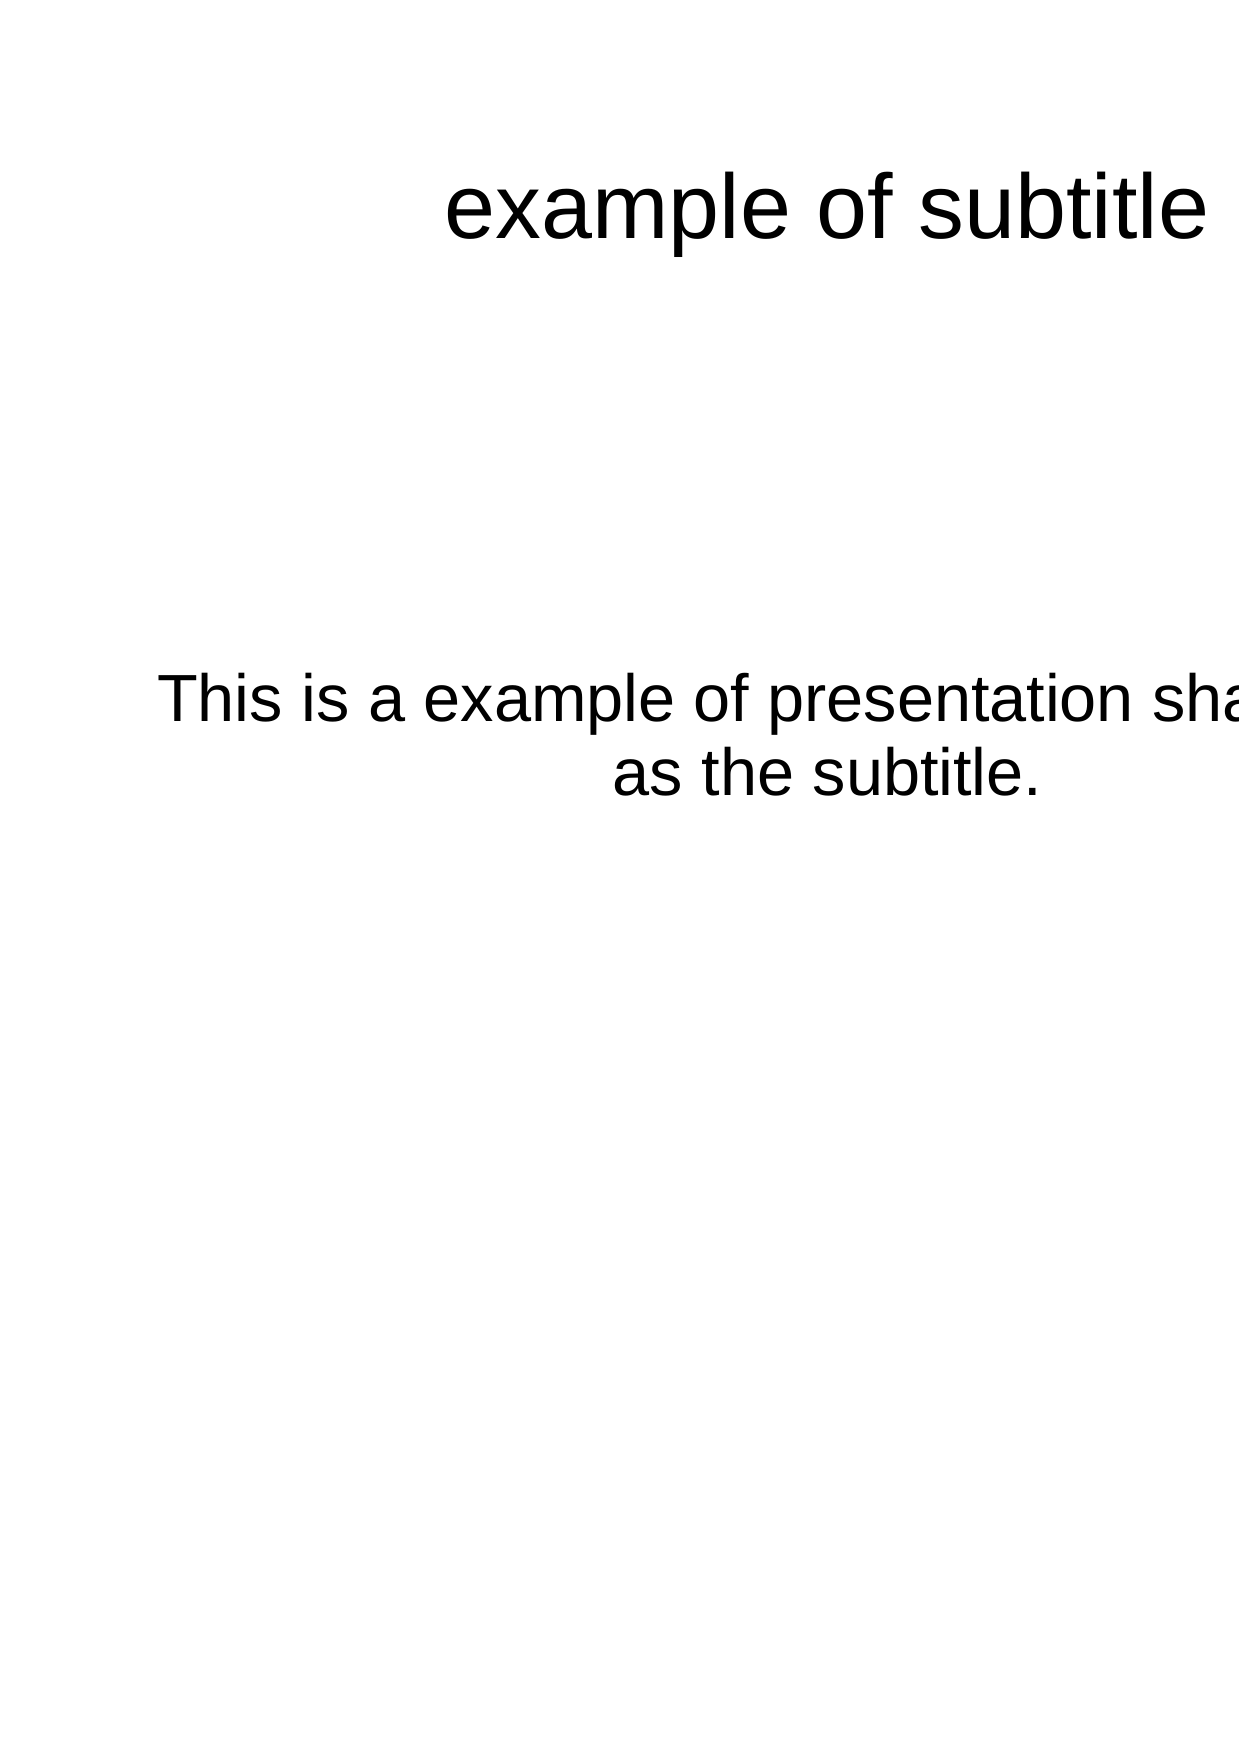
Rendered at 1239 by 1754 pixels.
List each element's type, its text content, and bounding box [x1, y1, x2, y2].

title example of subtitle [121, 102, 1239, 311]
subtitle This is a example of presentation shape used as the subtitle. [121, 344, 1239, 1127]
